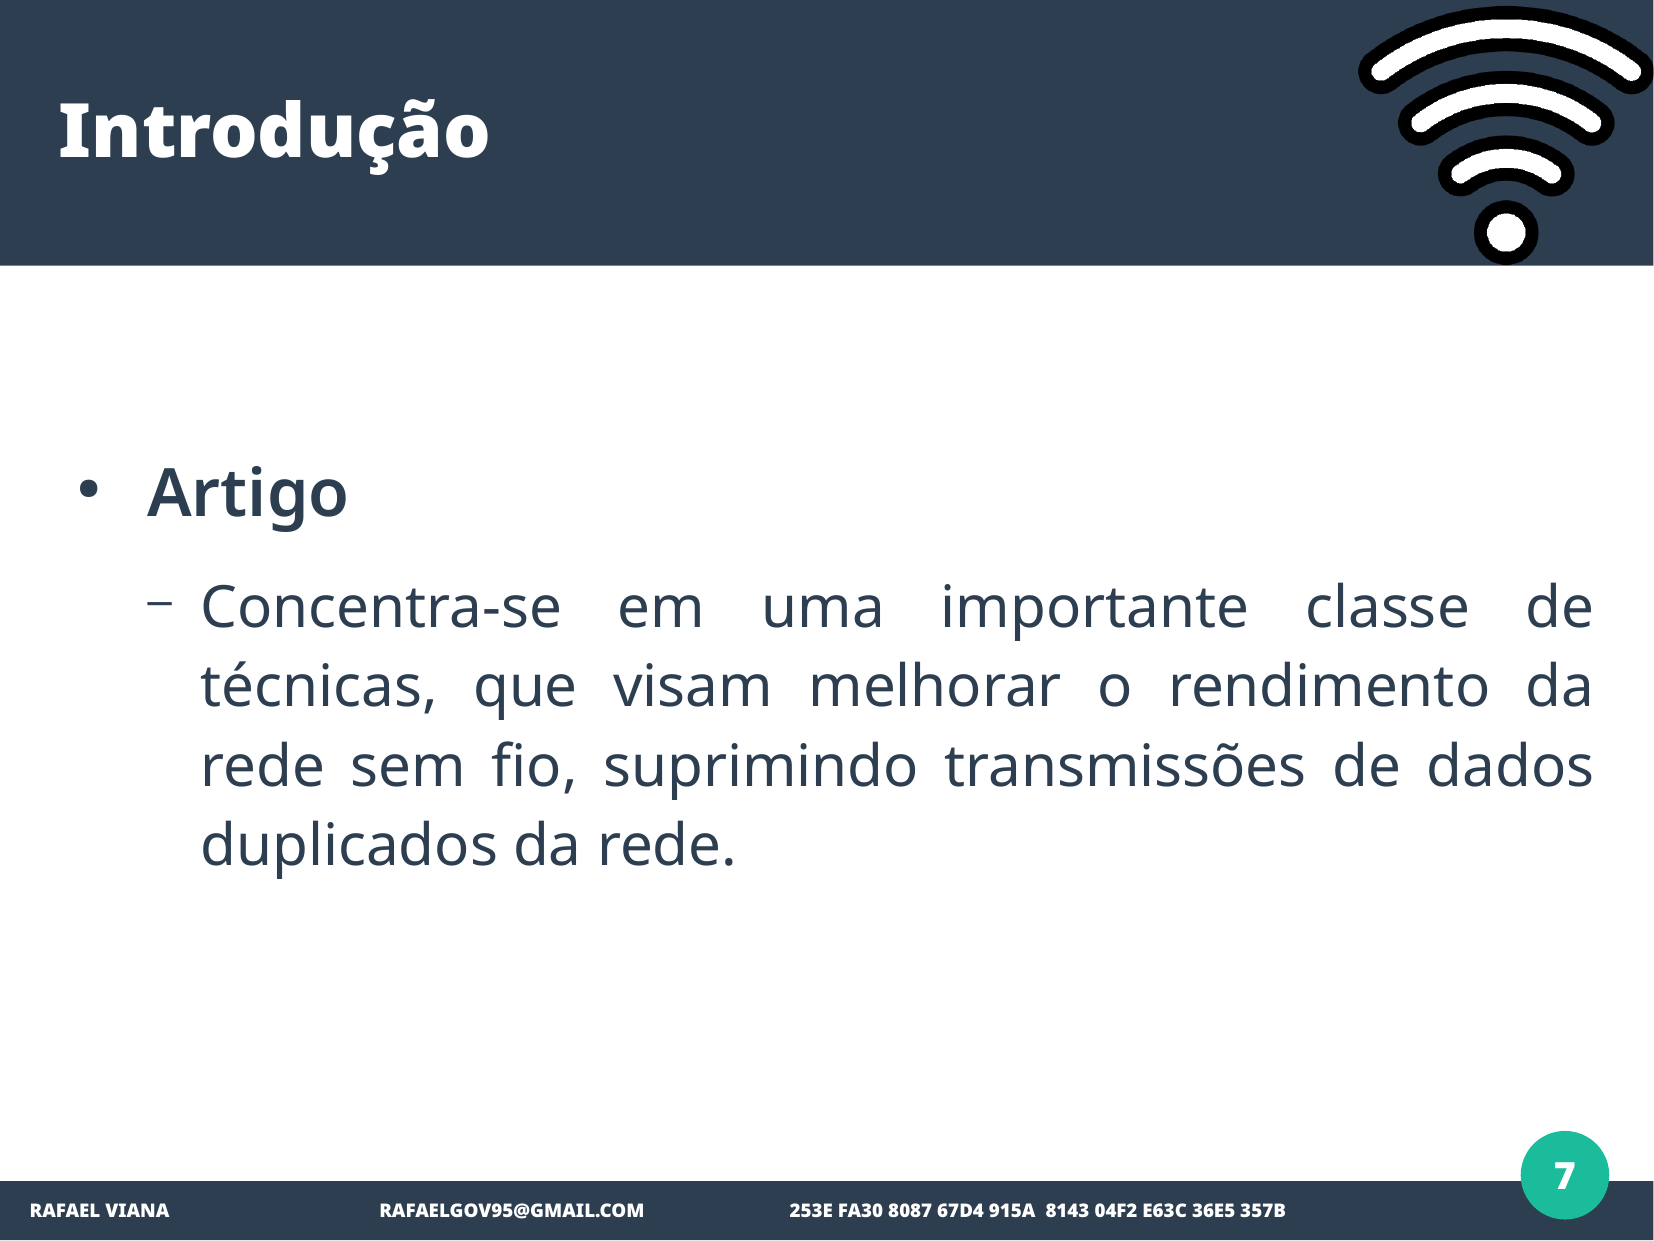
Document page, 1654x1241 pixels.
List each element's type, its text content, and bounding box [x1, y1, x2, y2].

title Introdução [59, 49, 1358, 207]
list Artigo Concentra-se em uma importante classe de técnicas, que visam melhorar o rendimento da rede sem fio, suprimindo transmissões de dados duplicados da rede. [59, 324, 1595, 1152]
text_box RAFAEL VIANA RAFAELGOV95@GMAIL.COM 253E FA30 8087 67D4 915A 8143 04F2 E63C 36E5 357B [29, 1181, 1654, 1241]
picture [1358, 0, 1654, 283]
